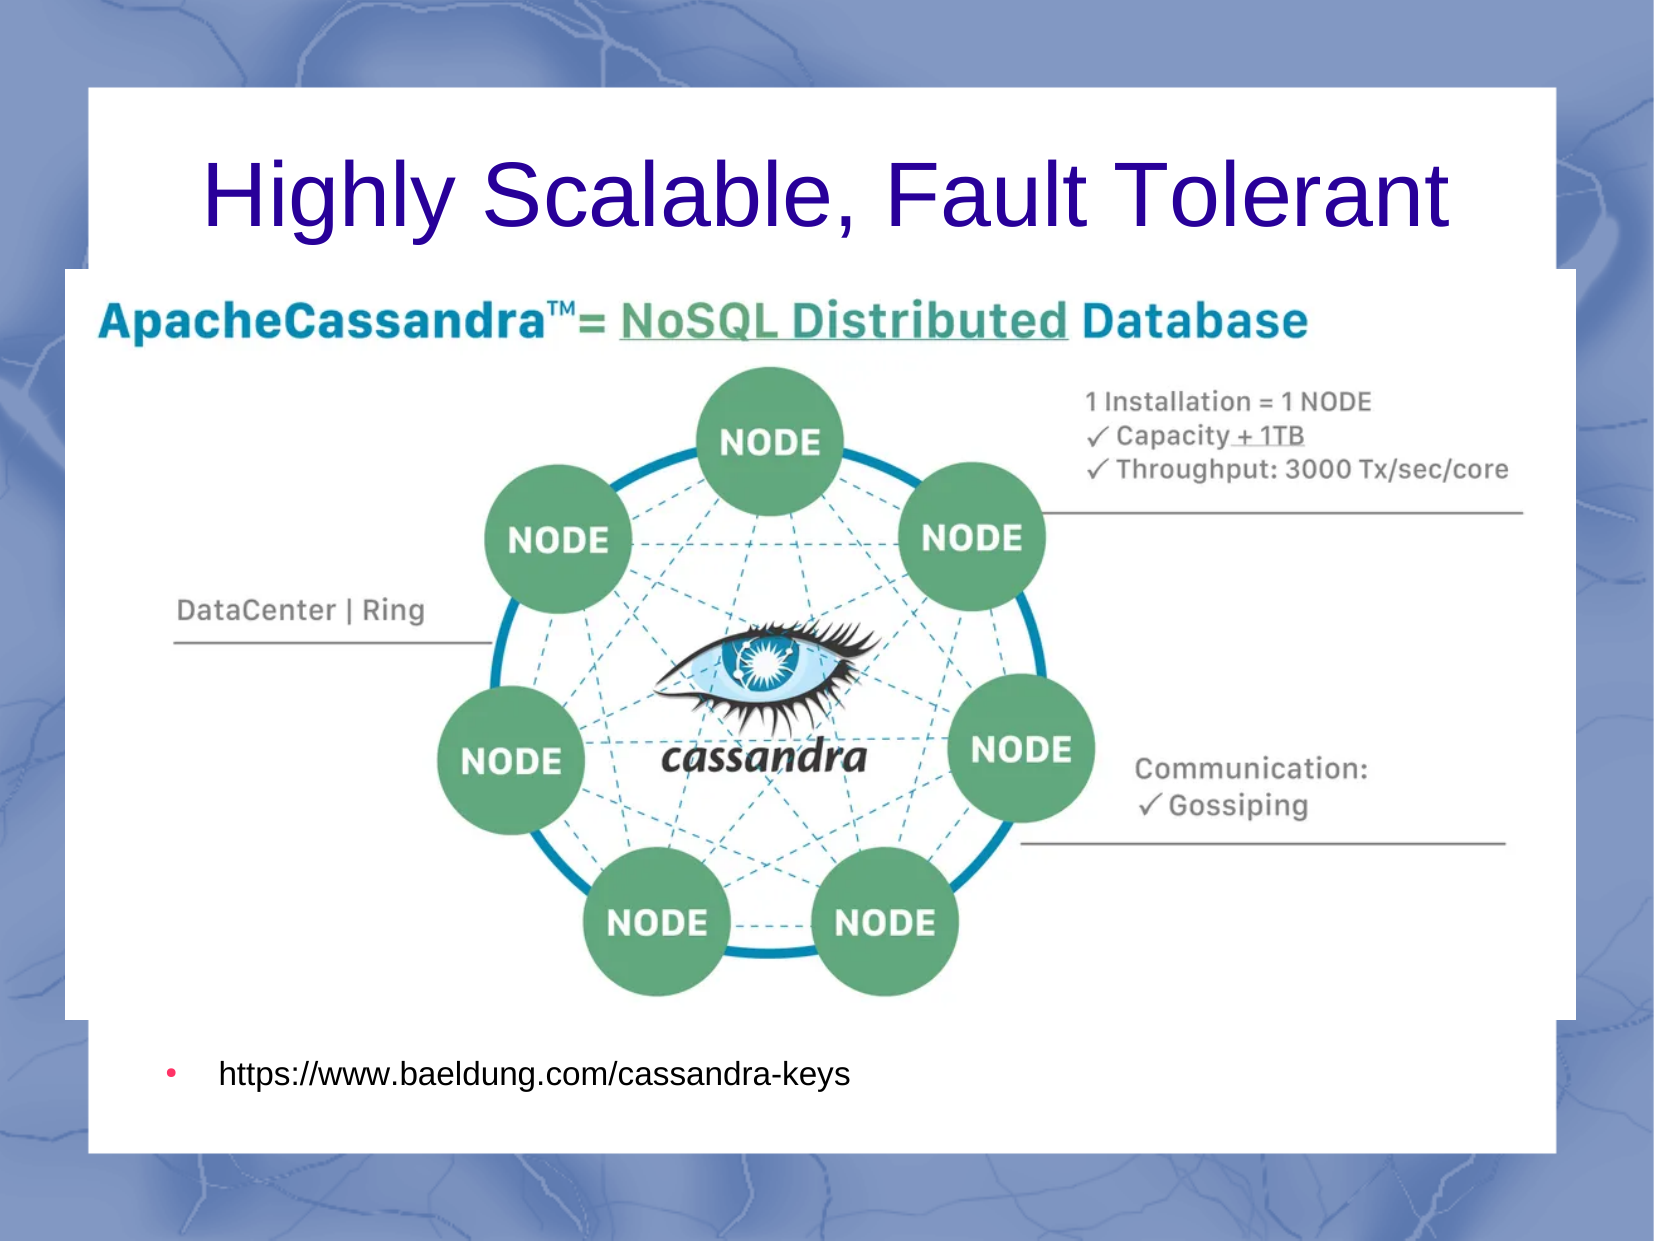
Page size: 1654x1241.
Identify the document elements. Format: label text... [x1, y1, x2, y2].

picture [0, 0, 1654, 1241]
list https://www.baeldung.com/cassandra-keys [147, 1021, 1506, 1093]
title Highly Scalable, Fault Tolerant [118, 90, 1536, 269]
